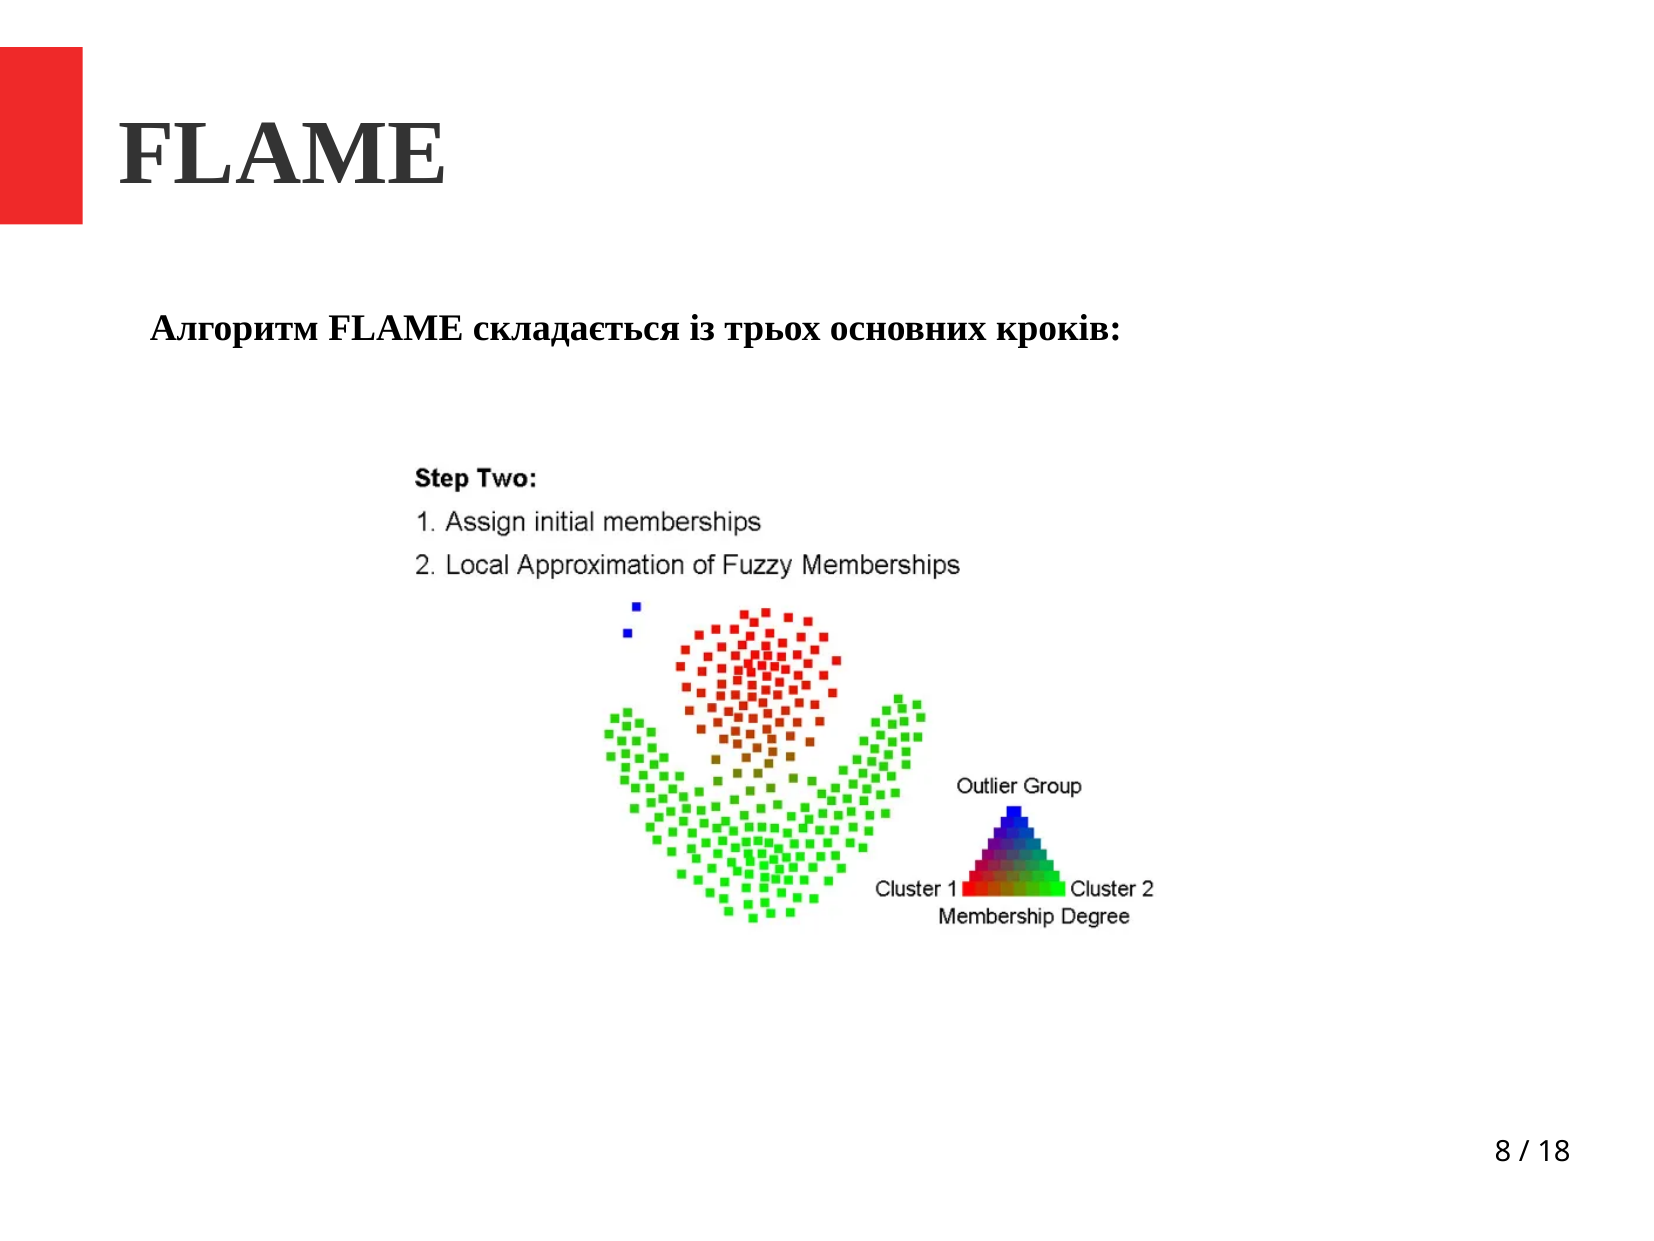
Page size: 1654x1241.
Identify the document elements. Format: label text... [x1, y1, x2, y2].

title FLAME [118, 49, 1571, 257]
text_box Алгоритм FLAME складається із трьох основних кроків: [135, 300, 1561, 571]
picture [387, 450, 1198, 946]
